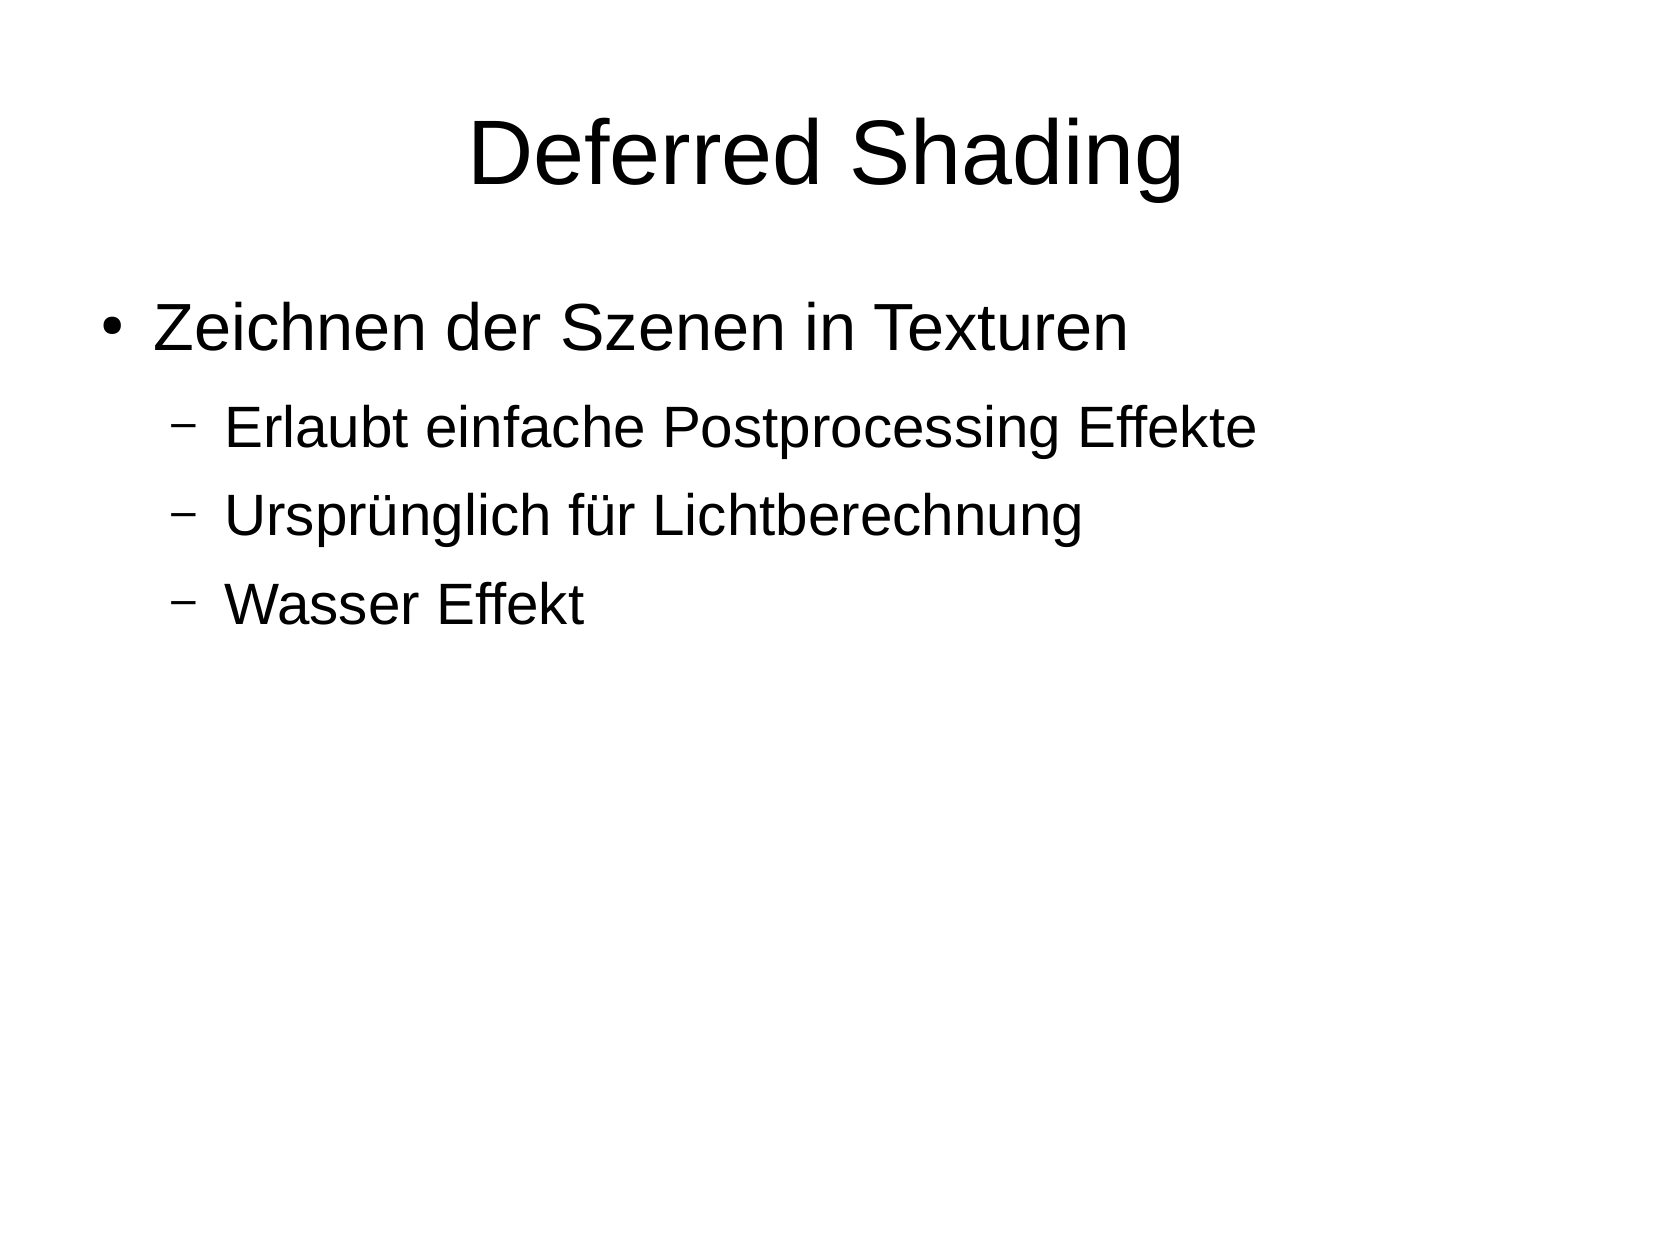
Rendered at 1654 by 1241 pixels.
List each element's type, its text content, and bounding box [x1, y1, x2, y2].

title Deferred Shading [82, 49, 1571, 257]
list Zeichnen der Szenen in Texturen Erlaubt einfache Postprocessing Effekte Ursprünglich für Lichtberechnung Wasser Effekt [82, 290, 1538, 1010]
